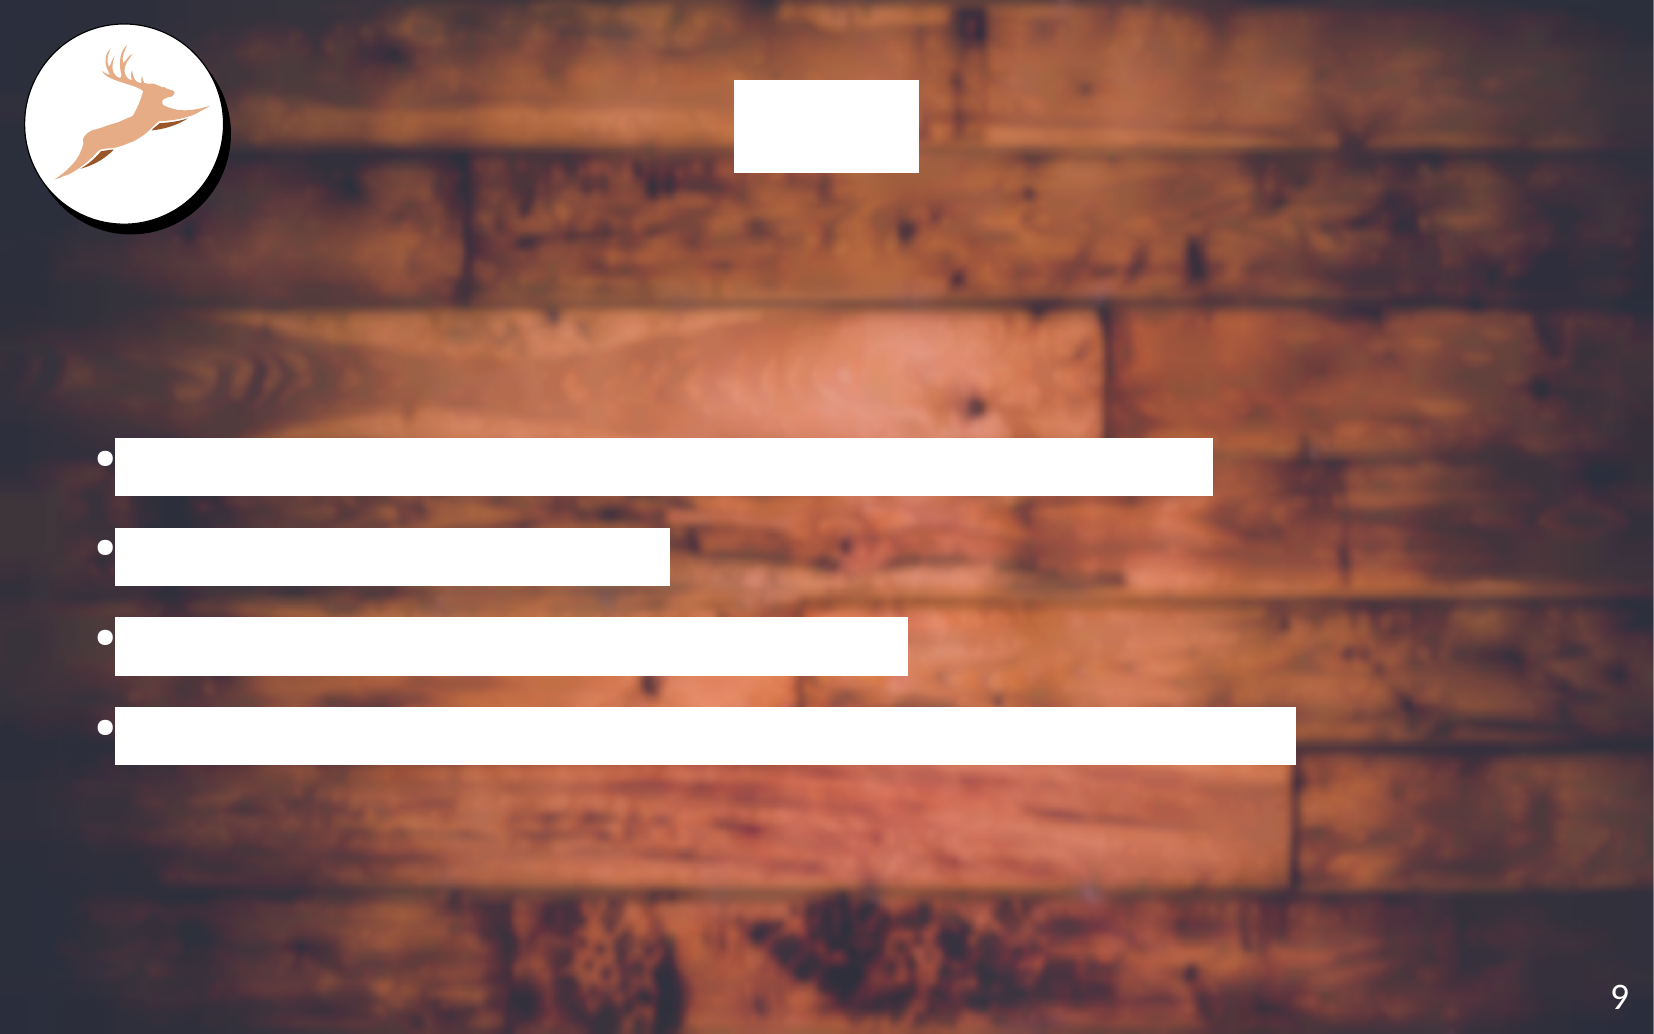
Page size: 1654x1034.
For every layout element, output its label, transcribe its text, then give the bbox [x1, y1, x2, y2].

picture [0, 0, 1654, 1034]
list Globalement, nous sommes arrivés à nos fins. Projet très intéressant. Apport d'une grande expérience. Notre but principale, l'ergonomie, a été respecté. [0, 331, 1577, 931]
text_box 9 [1595, 964, 1642, 1025]
title Bilan [237, 41, 1571, 214]
